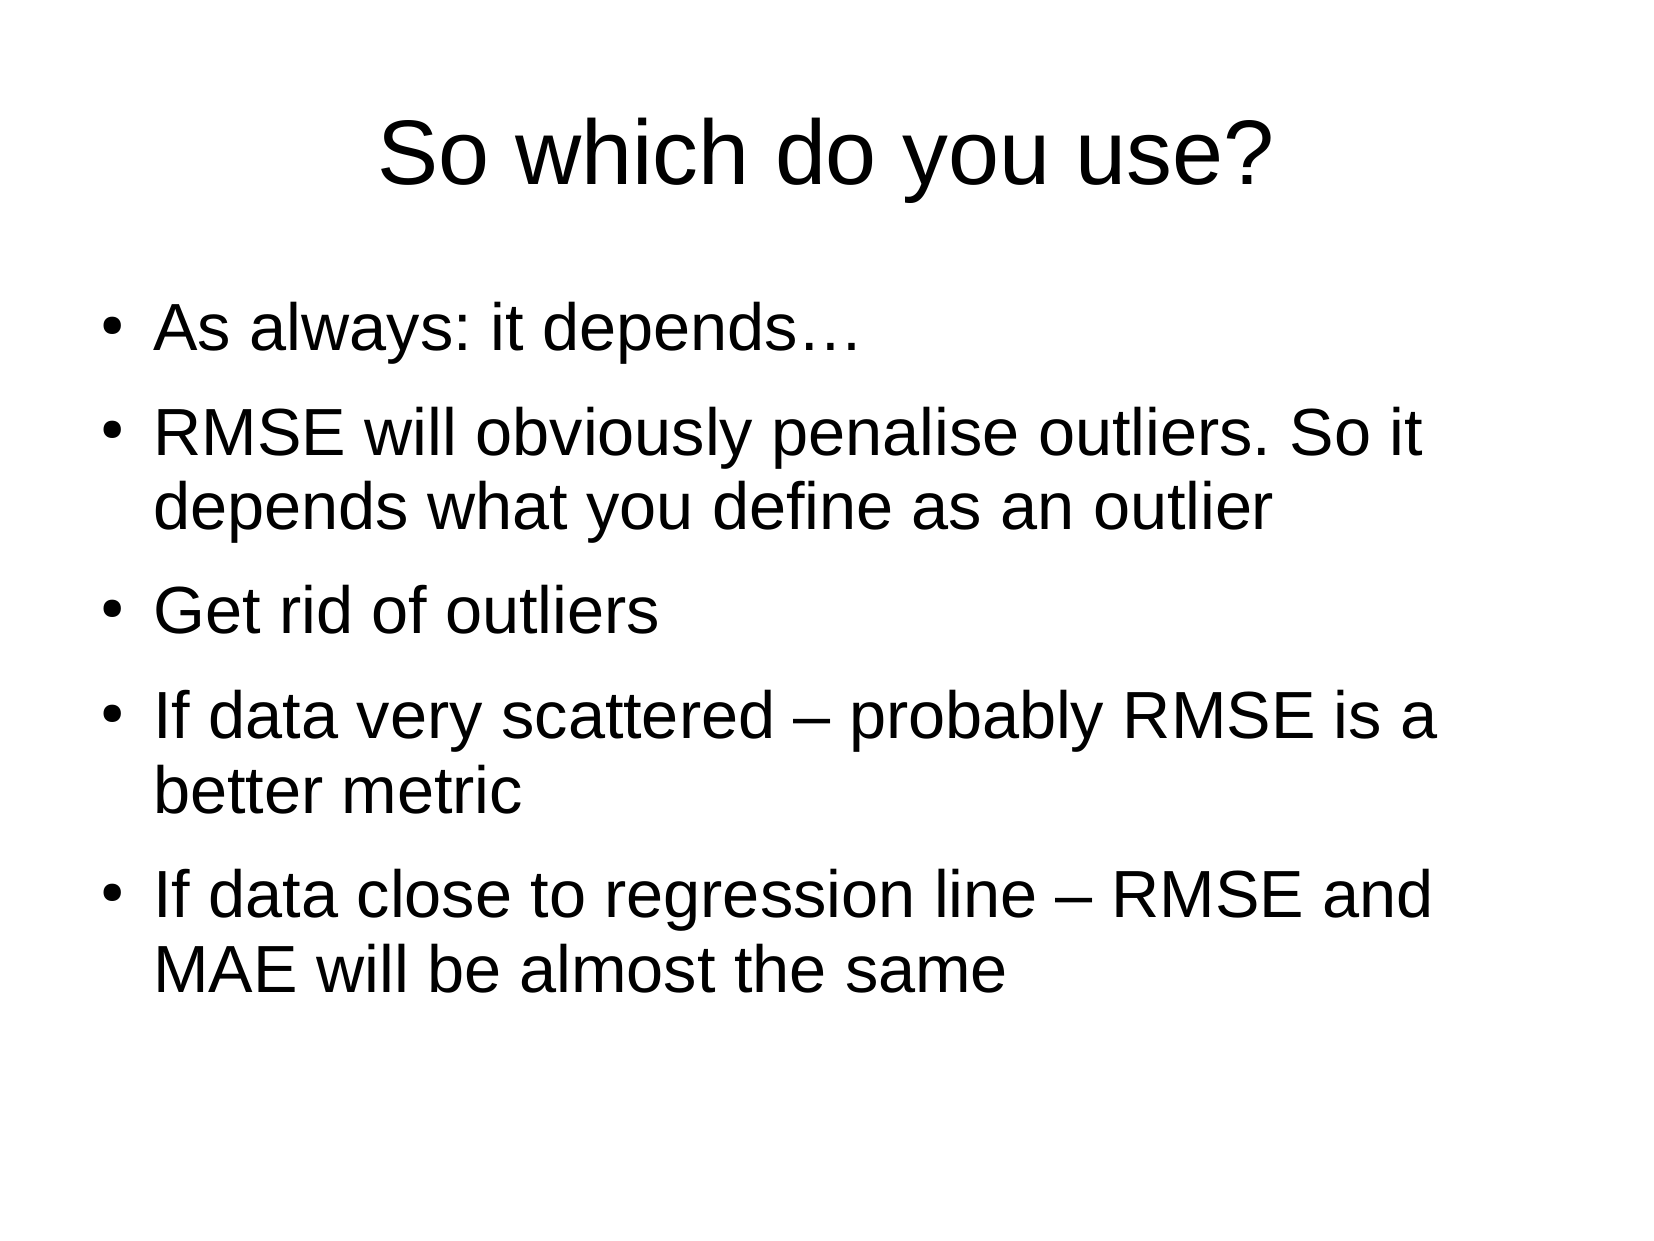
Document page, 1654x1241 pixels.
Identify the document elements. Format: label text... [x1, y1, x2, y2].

title So which do you use? [82, 49, 1571, 257]
list As always: it depends… RMSE will obviously penalise outliers. So it depends what you define as an outlier Get rid of outliers If data very scattered – probably RMSE is a better metric If data close to regression line – RMSE and MAE will be almost the same [82, 290, 1571, 1010]
